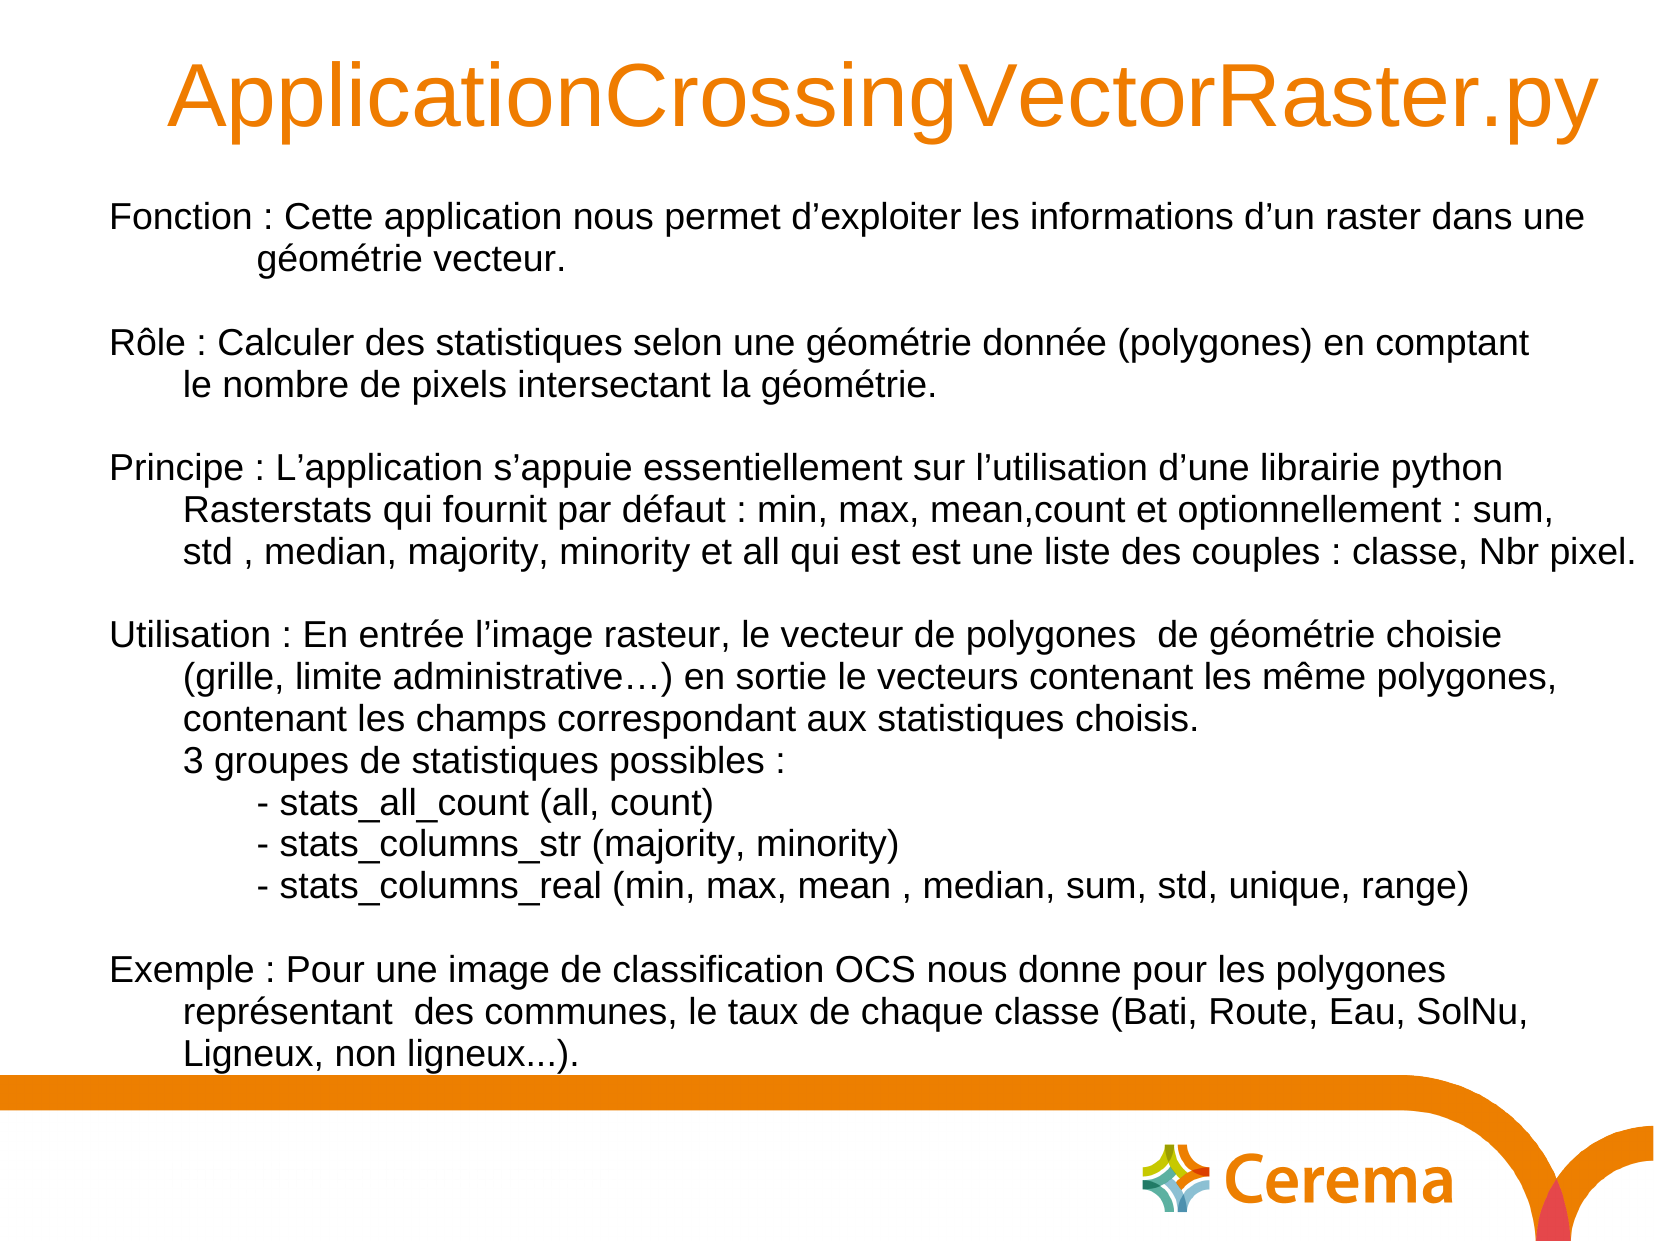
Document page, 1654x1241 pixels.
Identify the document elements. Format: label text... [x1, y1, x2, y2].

text_box Fonction : Cette application nous permet d’exploiter les informations d’un raster dans une géométrie vecteur. Rôle : Calculer des statistiques selon une géométrie donnée (polygones) en comptant le nombre de pixels intersectant la géométrie. Principe : L’application s’appuie essentiellement sur l’utilisation d’une librairie python Rasterstats qui fournit par défaut : min, max, mean,count et optionnellement : sum, std , median, majority, minority et all qui est est une liste des couples : classe, Nbr pixel. Utilisation : En entrée l’image rasteur, le vecteur de polygones de géométrie choisie (grille, limite administrative…) en sortie le vecteurs contenant les même polygones, contenant les champs correspondant aux statistiques choisis. 3 groupes de statistiques possibles : - stats_all_count (all, count) - stats_columns_str (majority, minority) - stats_columns_real (min, max, mean , median, sum, std, unique, range) Exemple : Pour une image de classification OCS nous donne pour les polygones représentant des communes, le taux de chaque classe (Bati, Route, Eau, SolNu, Ligneux, non ligneux...). [94, 188, 1649, 1169]
text_box ApplicationCrossingVectorRaster.py [152, 49, 1642, 152]
picture [0, 1075, 1654, 1241]
